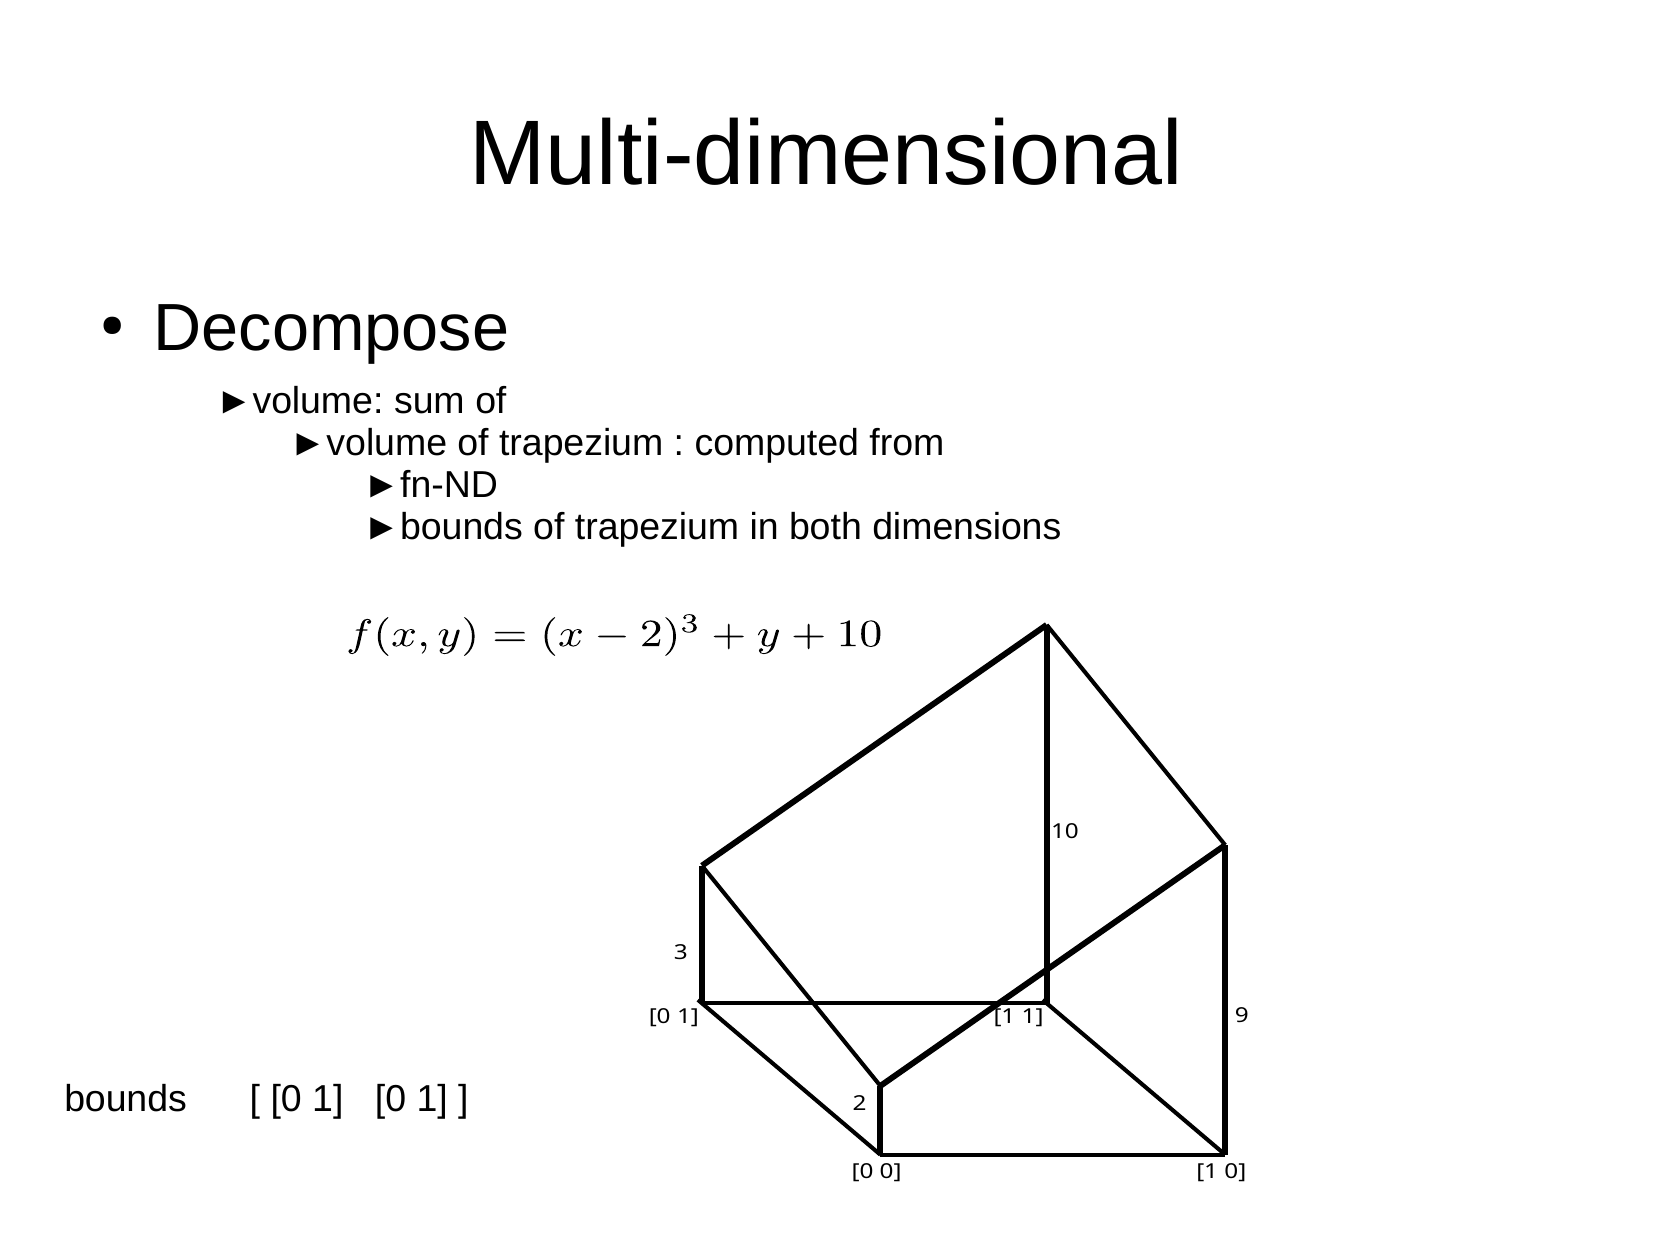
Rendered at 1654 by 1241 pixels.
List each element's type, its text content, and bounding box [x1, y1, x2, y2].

list Decompose [82, 290, 1538, 1010]
picture [348, 614, 1252, 1182]
text_box ►volume: sum of ►volume of trapezium : computed from ►fn-ND ►bounds of trapezium in both dimensions [200, 372, 1182, 556]
title Multi-dimensional [82, 49, 1571, 257]
text_box bounds [ [0 1] [0 1] ] [49, 1070, 348, 1128]
